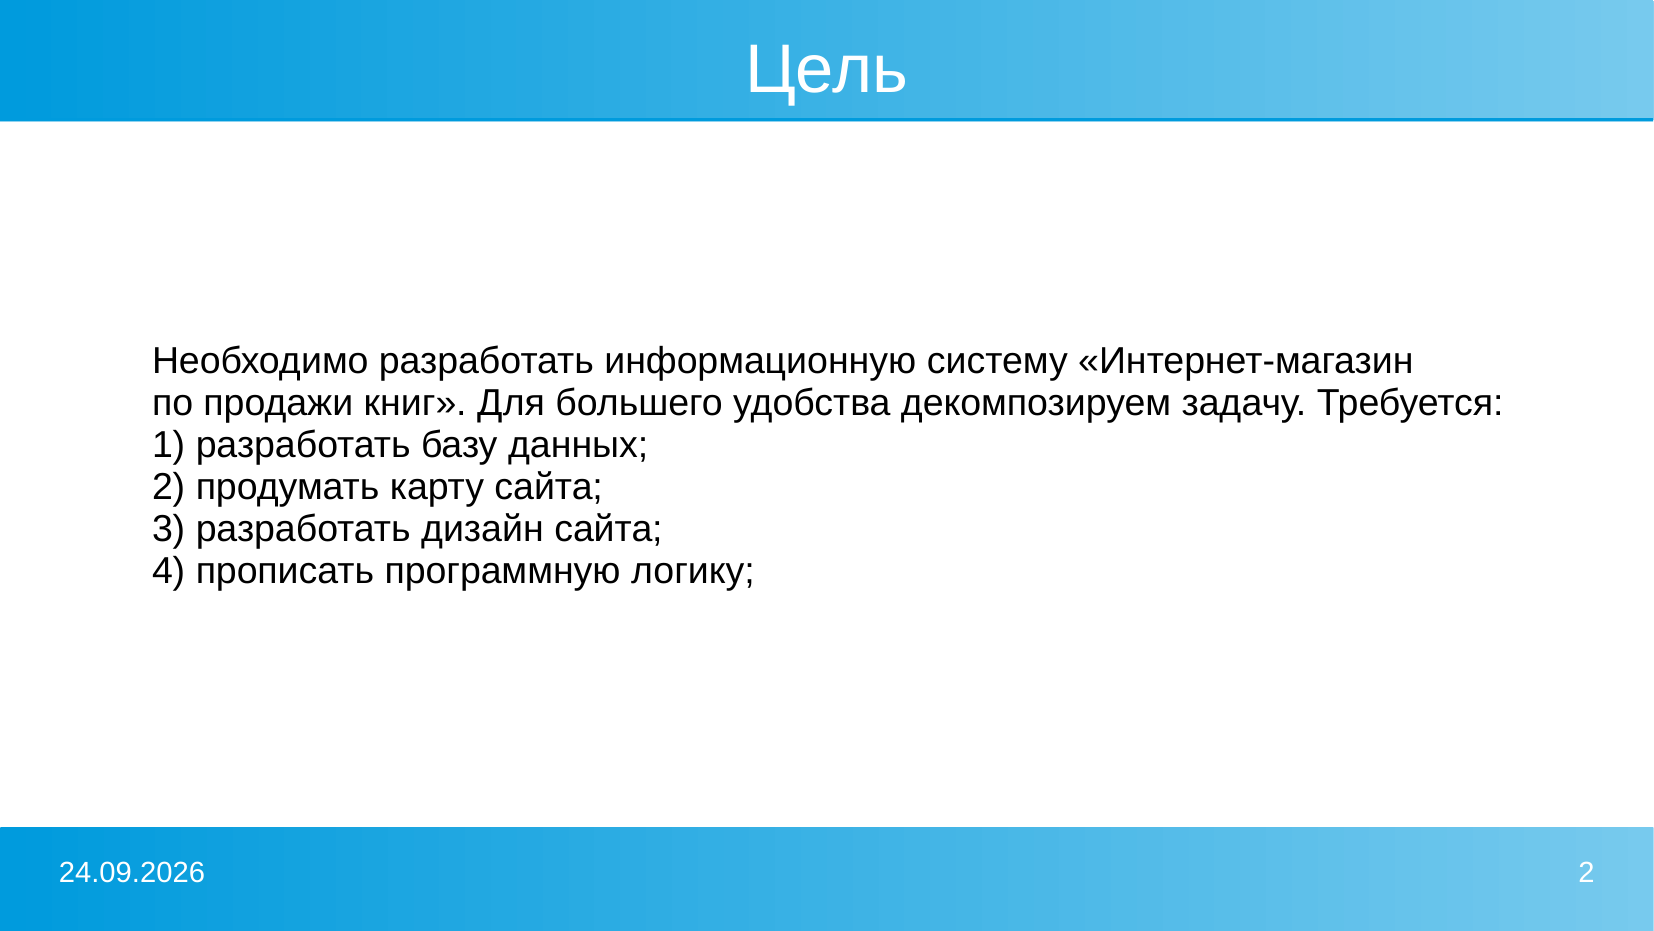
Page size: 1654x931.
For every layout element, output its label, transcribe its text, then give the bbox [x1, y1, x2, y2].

title Цель [59, 29, 1595, 108]
text_box Необходимо разработать информационную систему «Интернет-магазин по продажи книг». Для большего удобства декомпозируем задачу. Требуется: 1) разработать базу данных; 2) продумать карту сайта; 3) разработать дизайн сайта; 4) прописать программную логику; [137, 331, 1520, 599]
